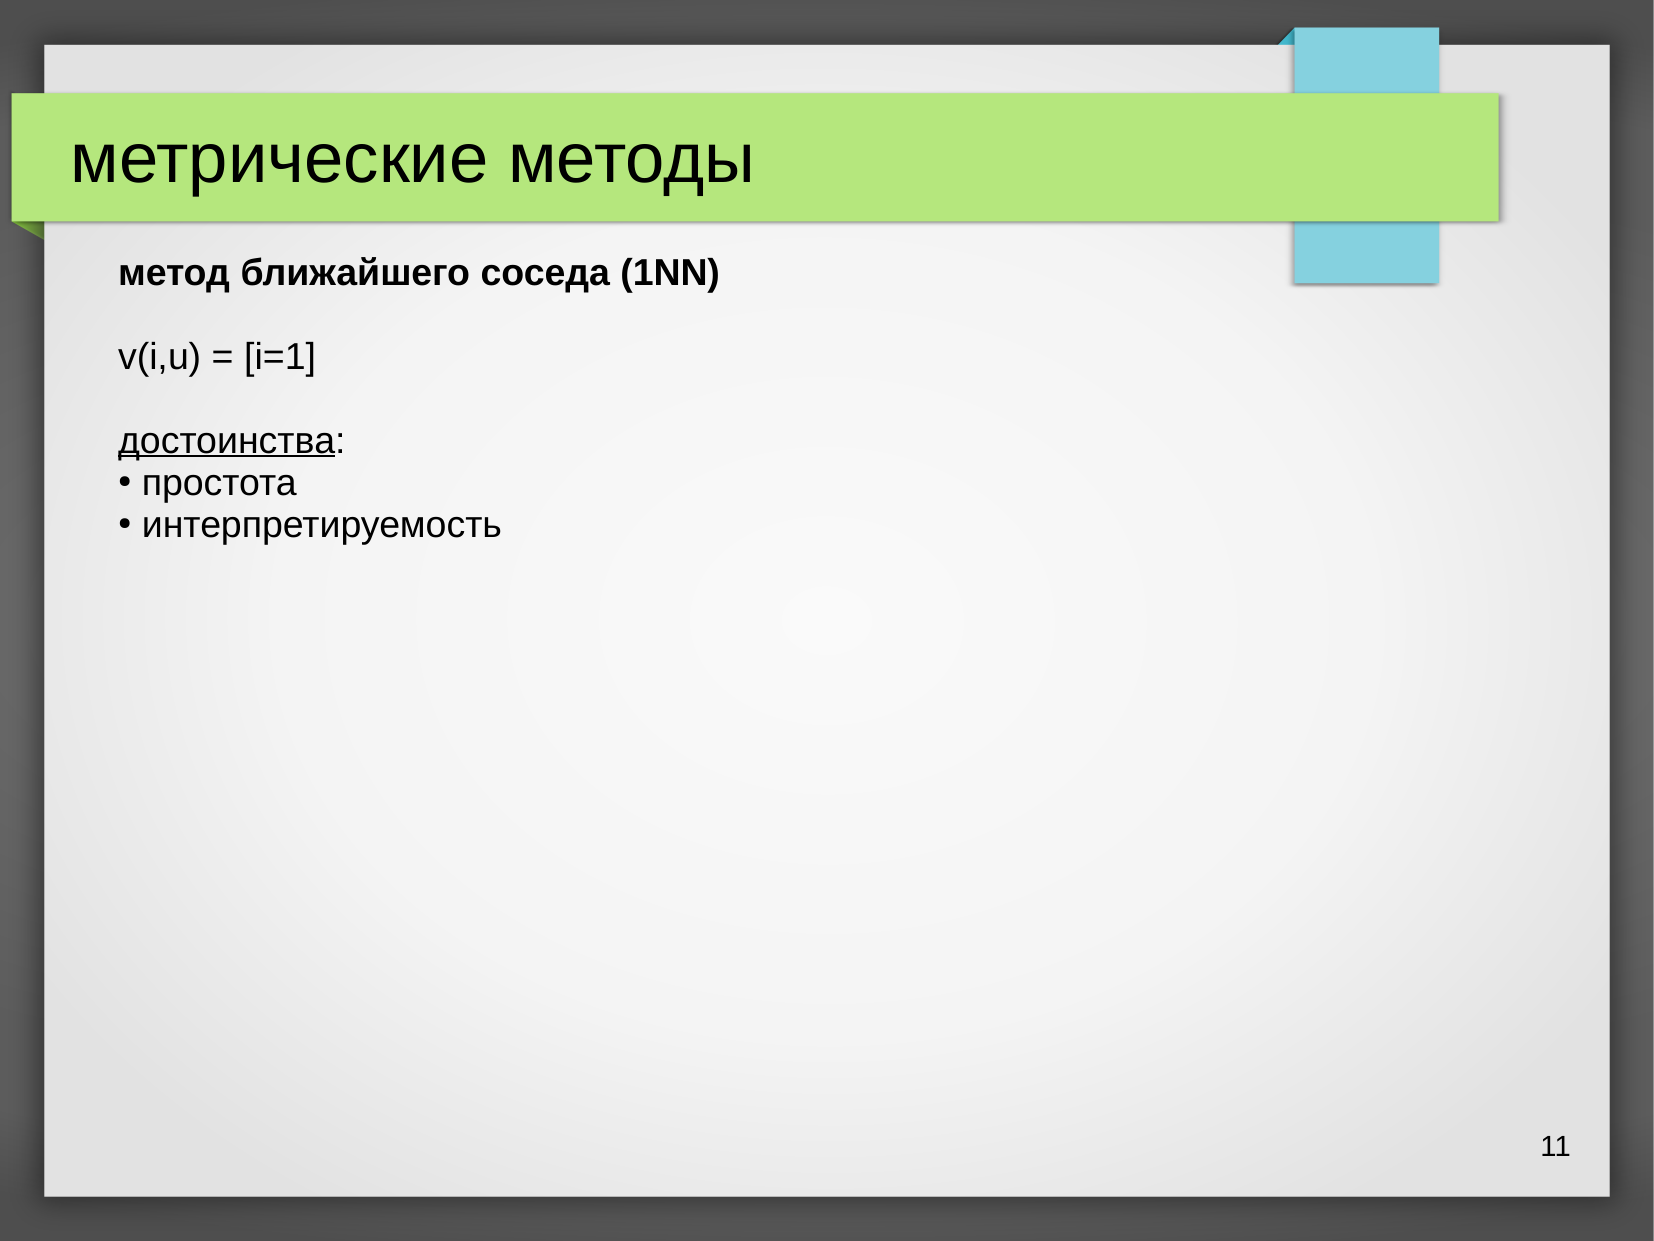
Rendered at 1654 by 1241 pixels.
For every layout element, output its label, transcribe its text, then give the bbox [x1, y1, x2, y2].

title метрические методы [70, 118, 1205, 199]
picture [0, 0, 1654, 1241]
subtitle метод ближайшего соседа (1NN) v(i,u) = [i=1] достоинства: простота интерпретируемость [118, 248, 756, 549]
